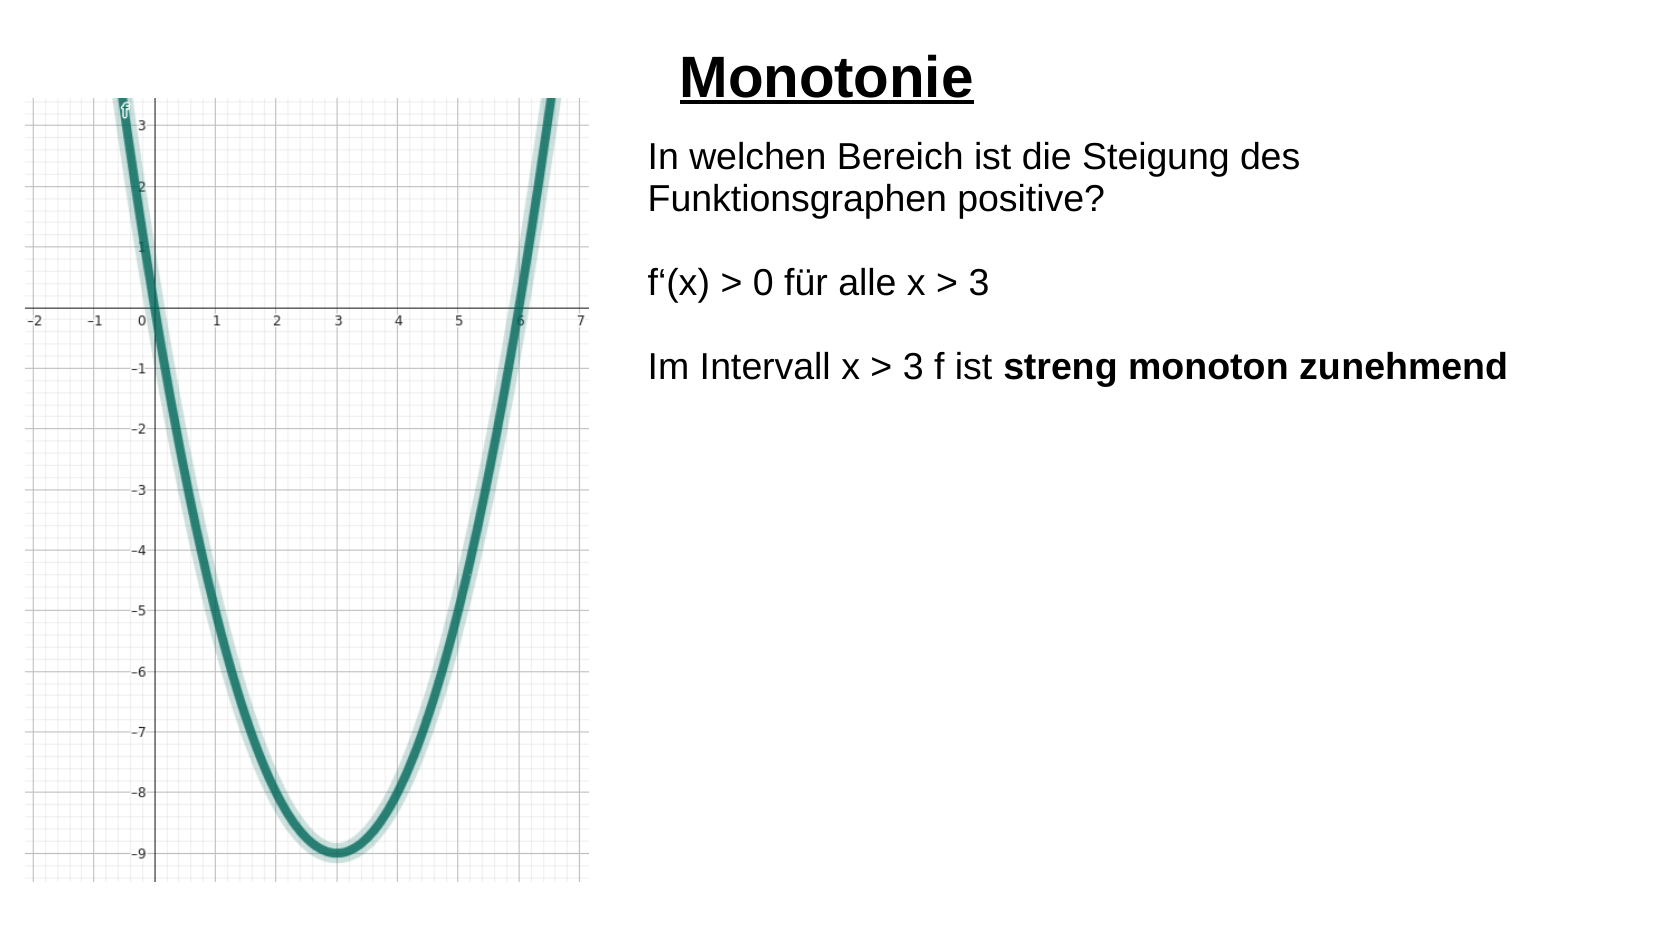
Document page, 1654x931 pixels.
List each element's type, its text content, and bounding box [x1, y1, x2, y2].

title Monotonie [82, 37, 1571, 117]
text_box In welchen Bereich ist die Steigung des Funktionsgraphen positive? f‘(x) > 0 für alle x > 3 Im Intervall x > 3 f ist streng monoton zunehmend [632, 128, 1592, 437]
picture [25, 98, 589, 883]
